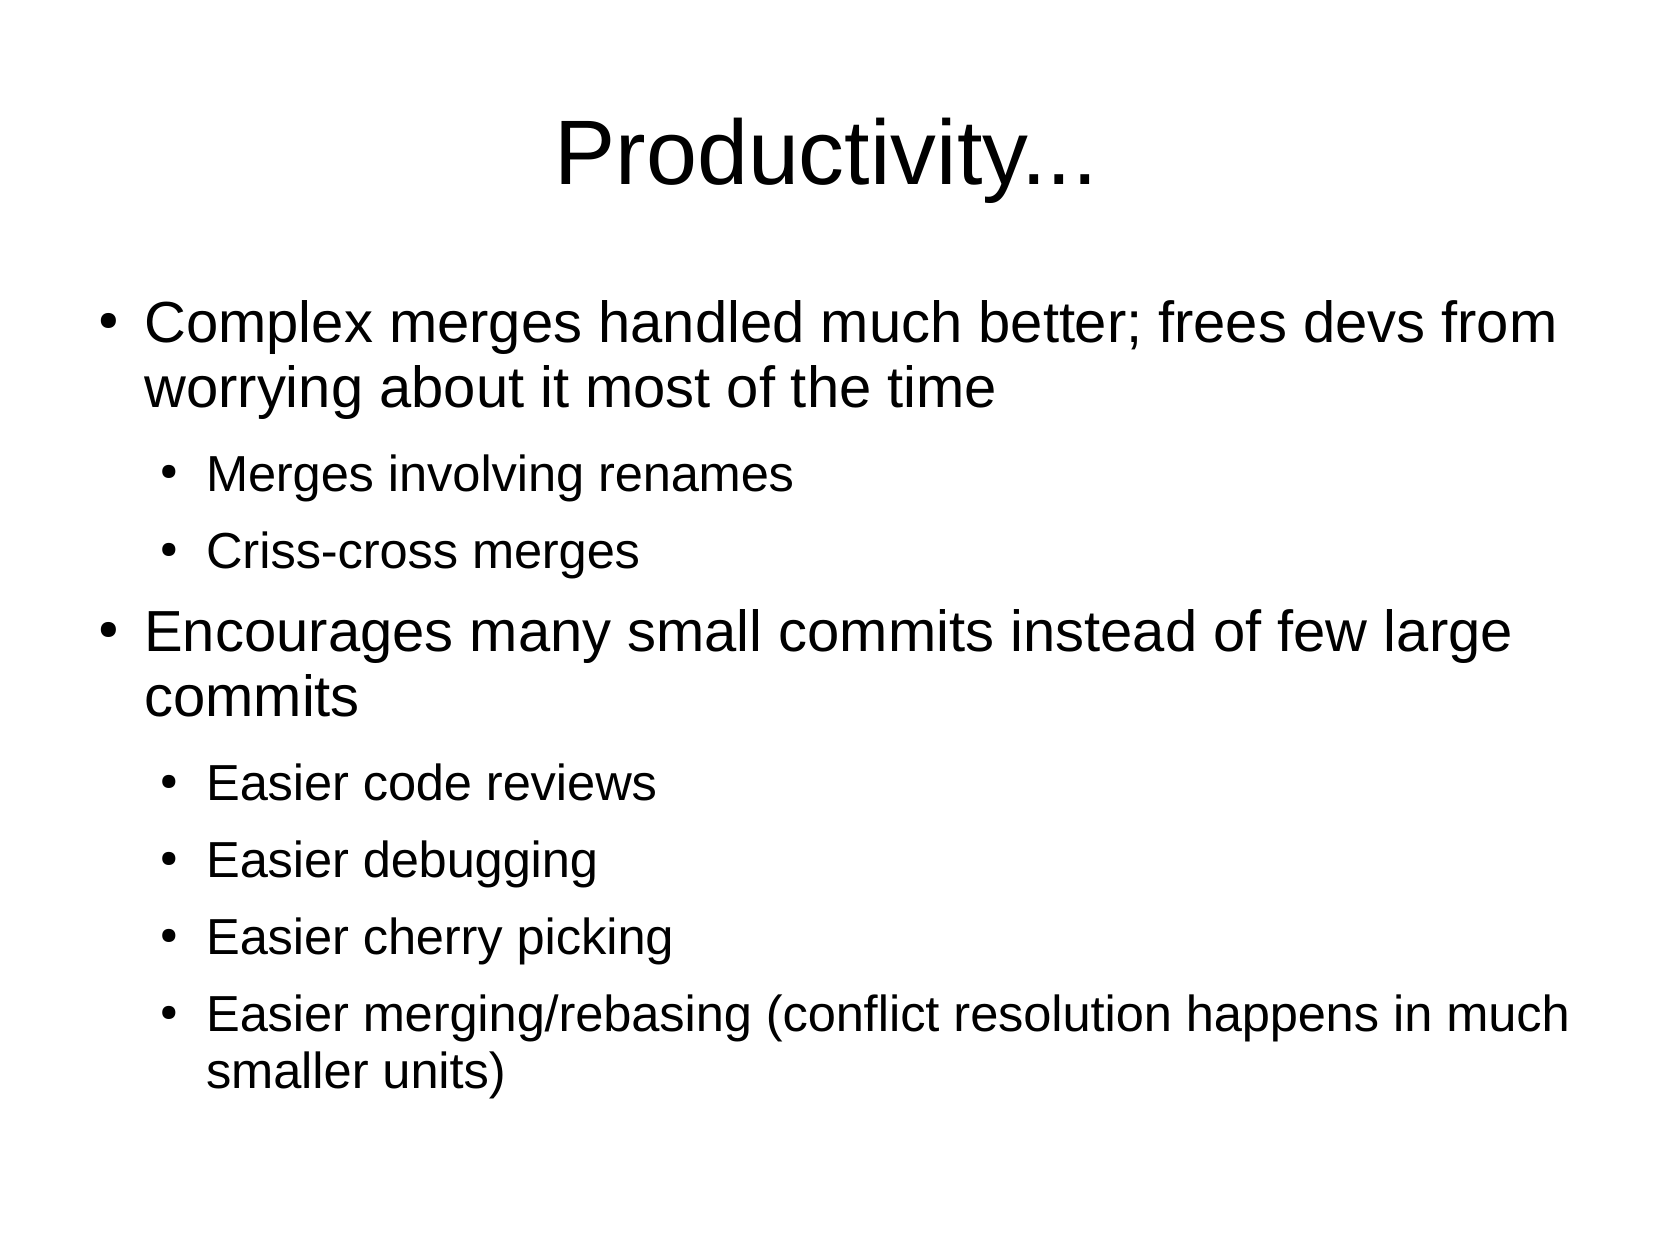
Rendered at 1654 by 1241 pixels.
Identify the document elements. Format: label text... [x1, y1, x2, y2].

title Productivity... [82, 56, 1571, 250]
list Complex merges handled much better; frees devs from worrying about it most of the time Merges involving renames Criss-cross merges Encourages many small commits instead of few large commits Easier code reviews Easier debugging Easier cherry picking Easier merging/rebasing (conflict resolution happens in much smaller units) [82, 290, 1571, 1109]
